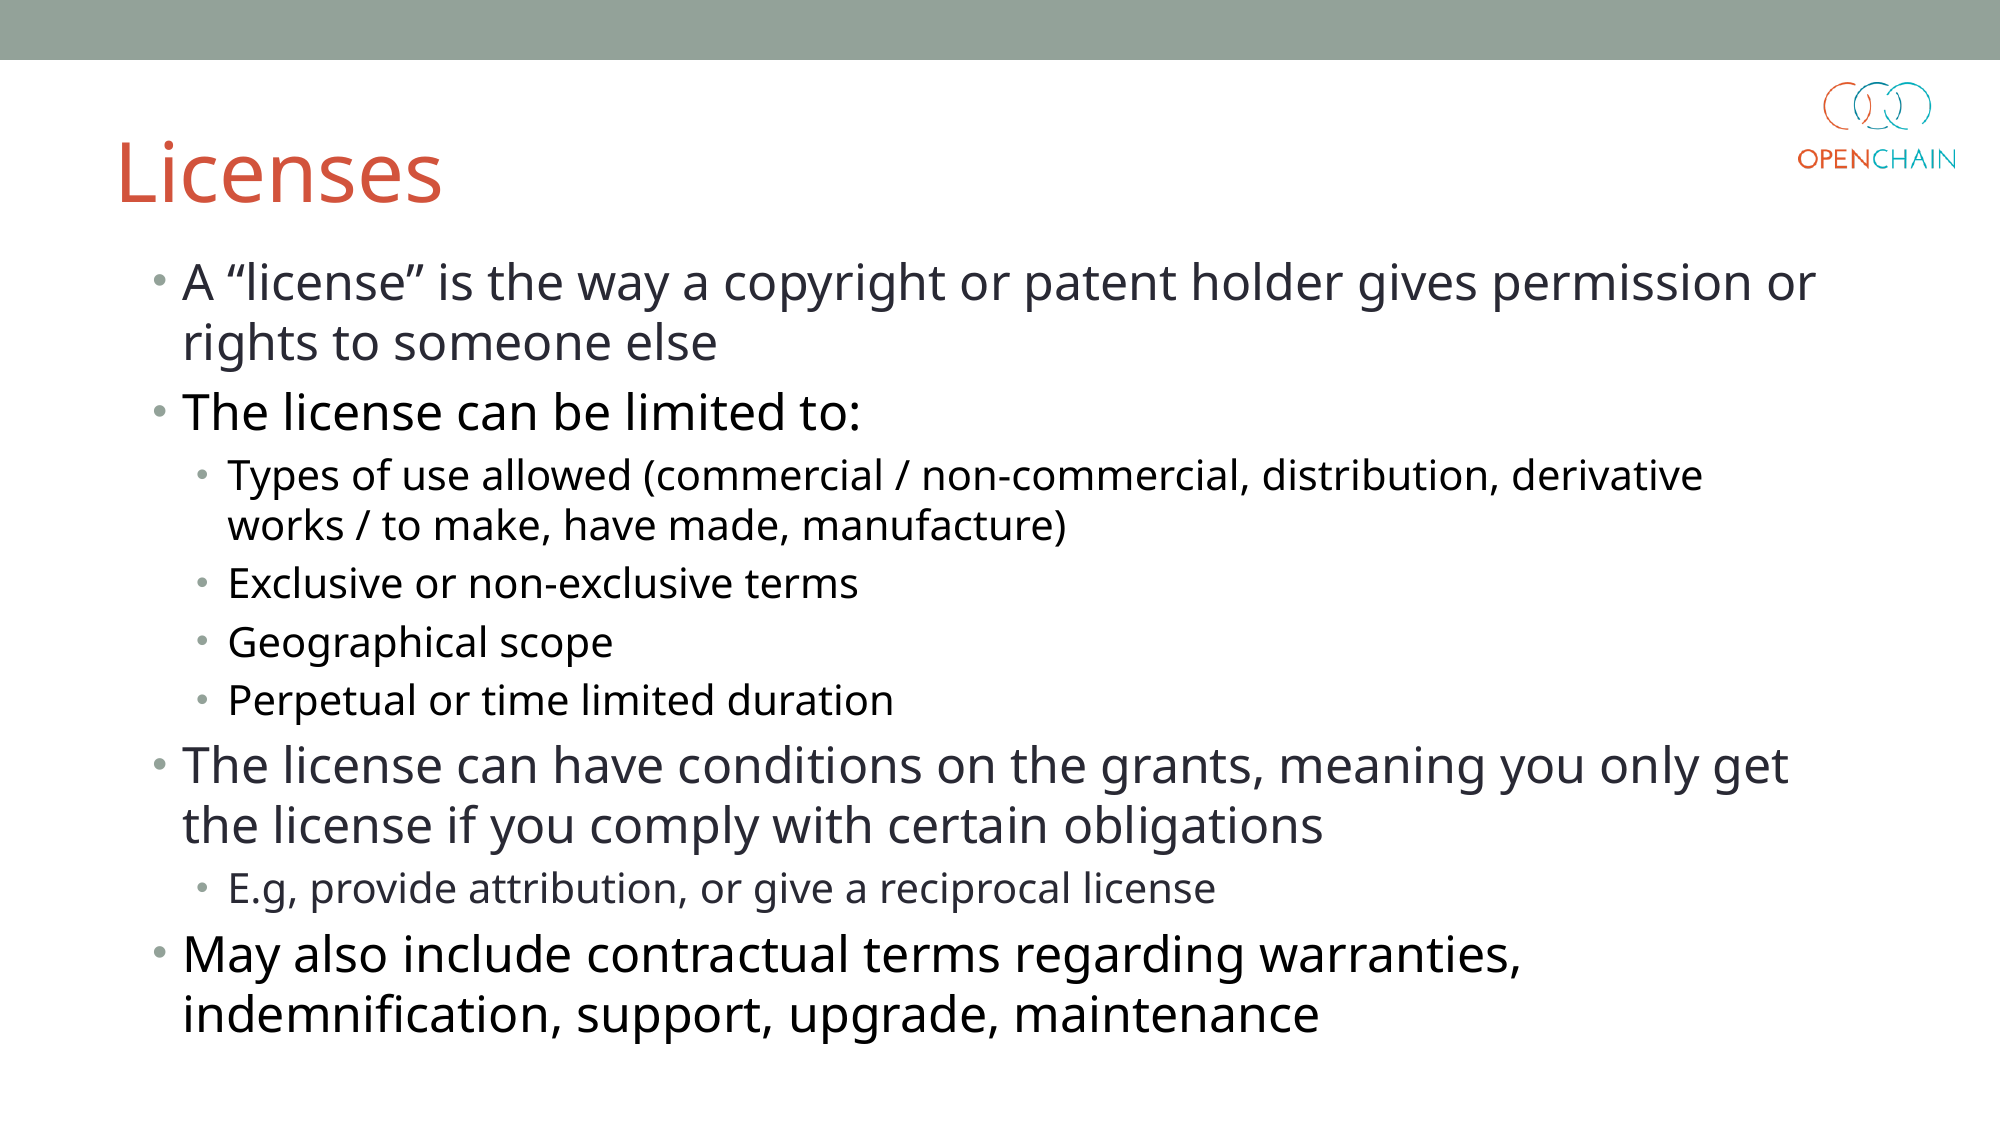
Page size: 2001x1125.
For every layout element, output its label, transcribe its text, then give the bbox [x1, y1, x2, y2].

text_box A “license” is the way a copyright or patent holder gives permission or rights to someone else The license can be limited to: Types of use allowed (commercial / non-commercial, distribution, derivative works / to make, have made, manufacture) Exclusive or non-exclusive terms Geographical scope Perpetual or time limited duration The license can have conditions on the grants, meaning you only get the license if you comply with certain obligations E.g, provide attribution, or give a reciprocal license May also include contractual terms regarding warranties, indemnification, support, upgrade, maintenance [137, 243, 1863, 1093]
picture [1798, 82, 1955, 169]
text_box Licenses [99, 87, 1900, 250]
